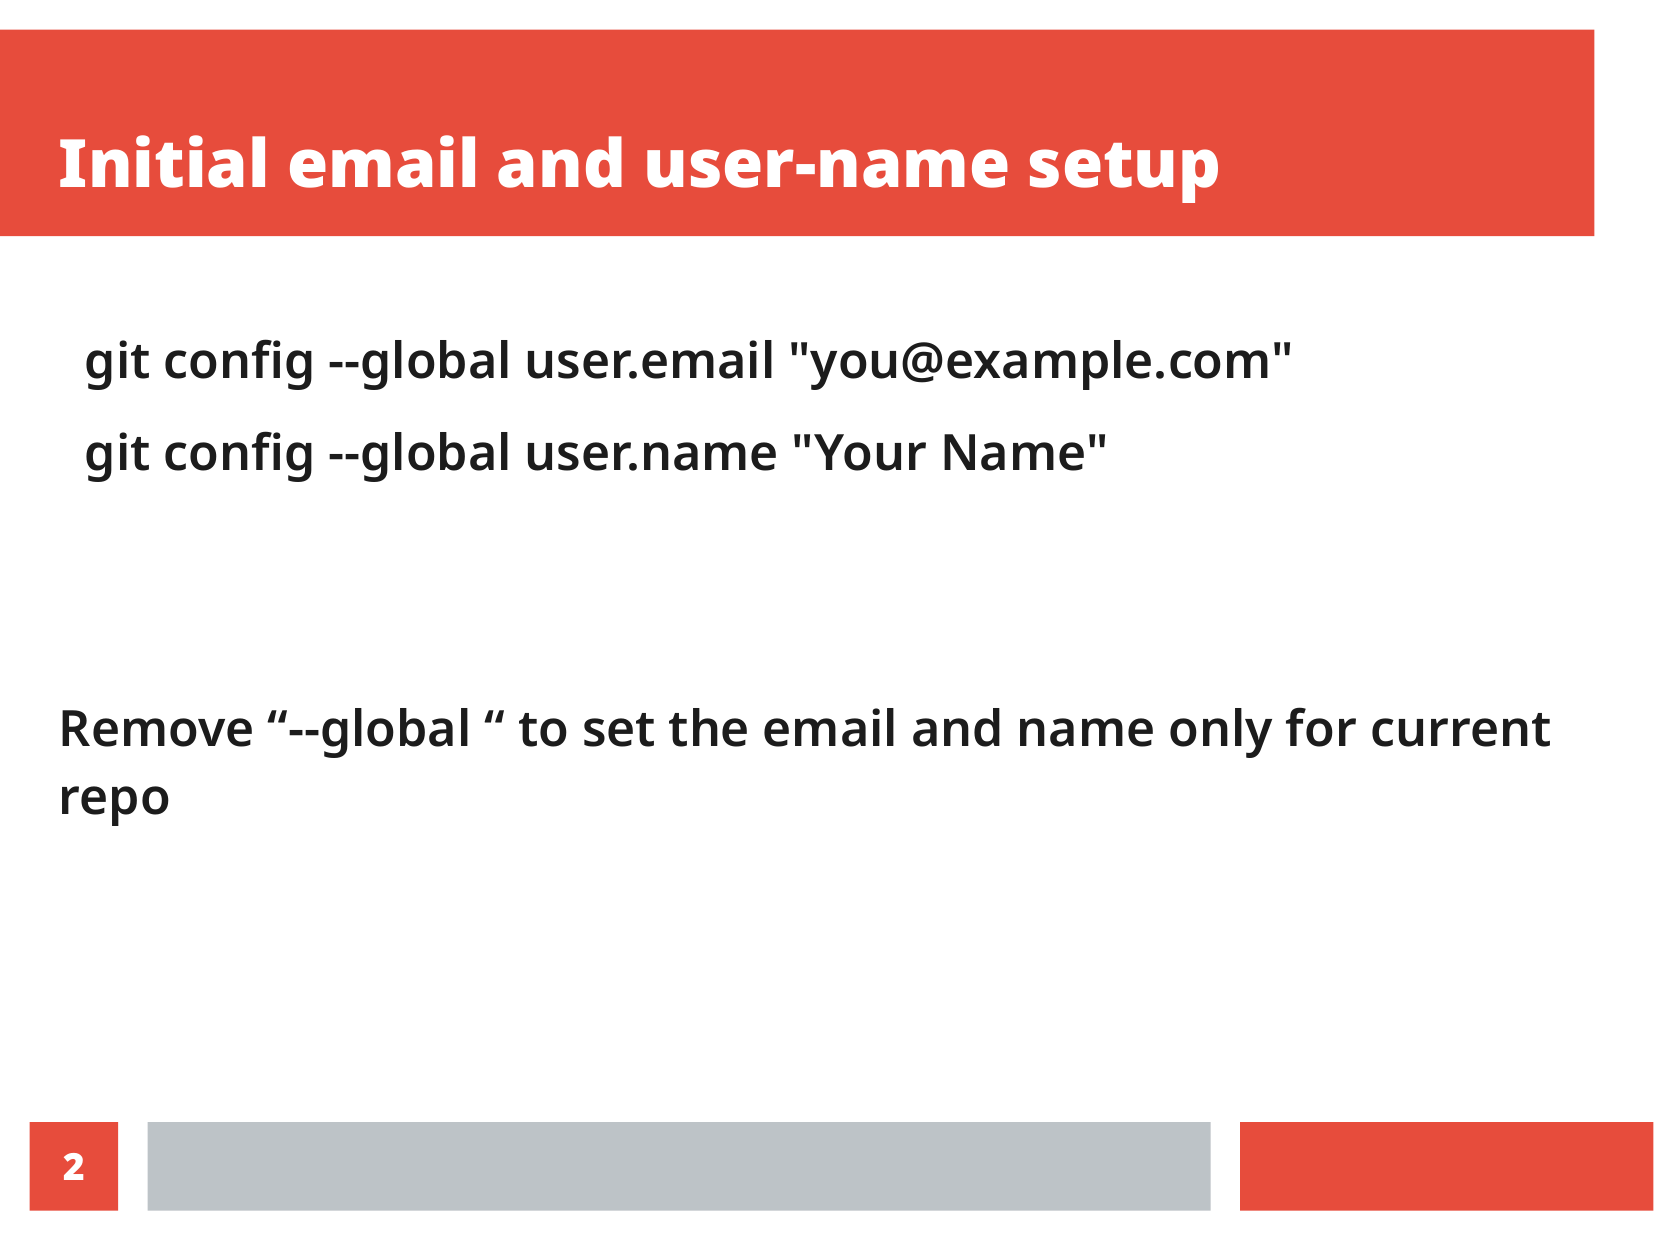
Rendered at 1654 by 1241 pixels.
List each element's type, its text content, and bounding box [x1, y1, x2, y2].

list git config --global user.email "you@example.com" git config --global user.name "Your Name" Remove “--global “ to set the email and name only for current repo [59, 324, 1565, 1093]
title Initial email and user-name setup [59, 59, 1595, 207]
